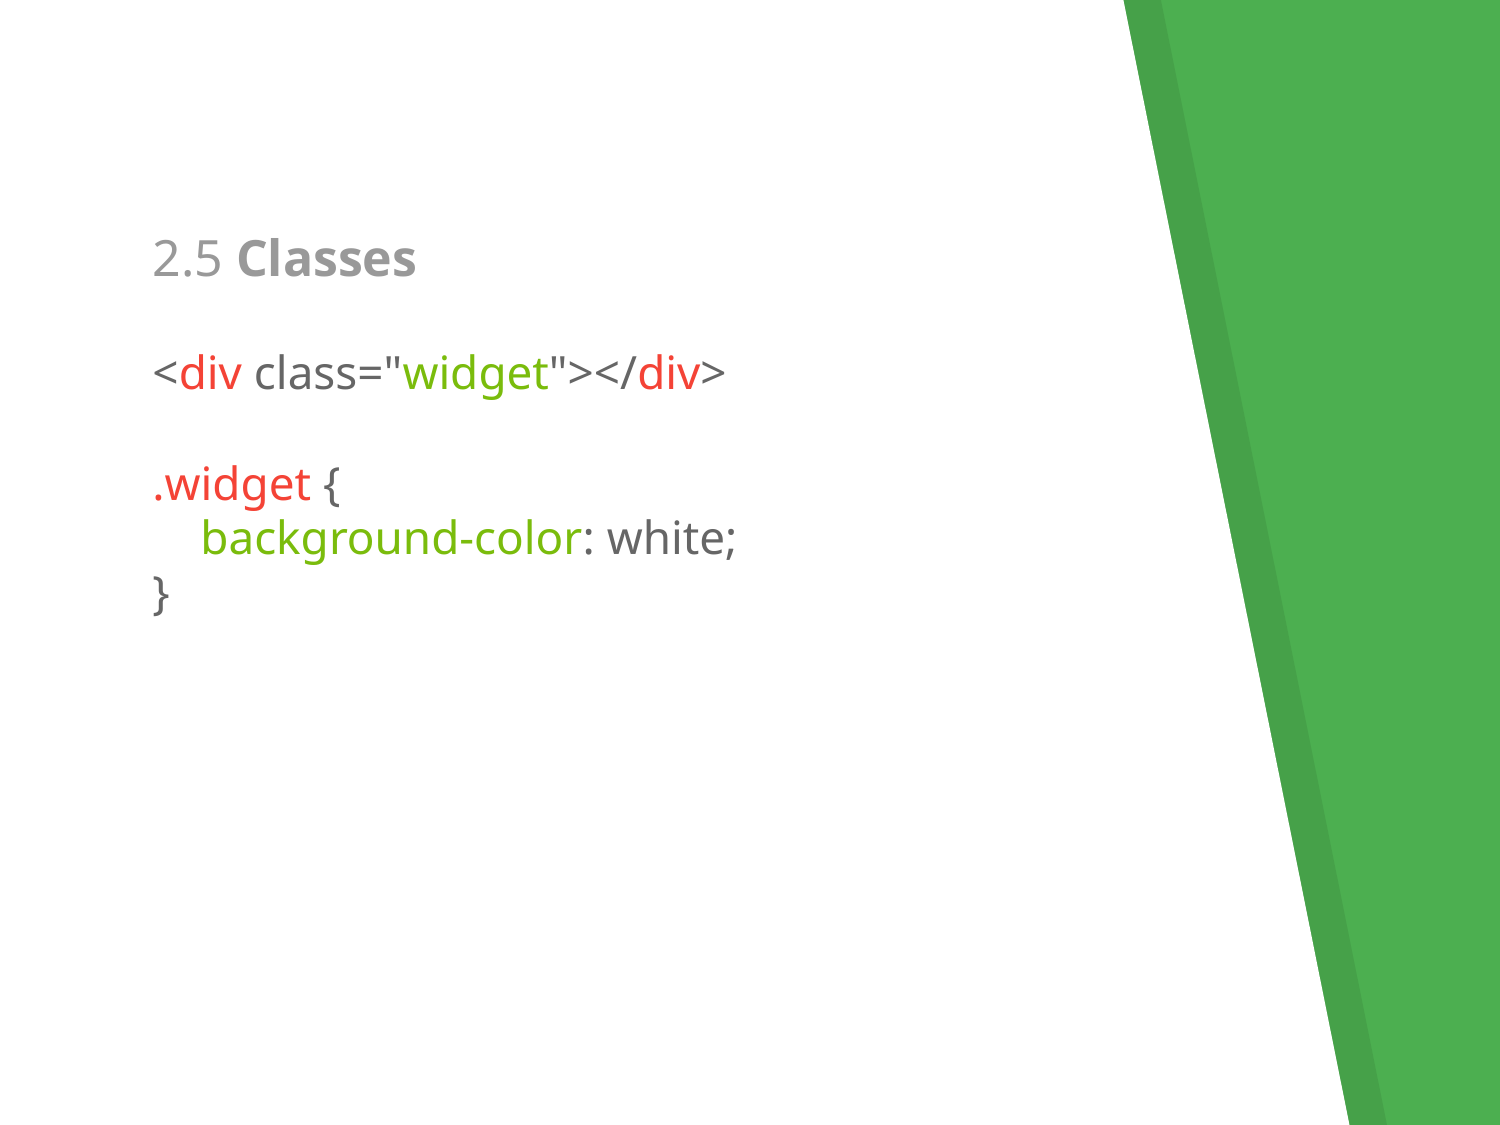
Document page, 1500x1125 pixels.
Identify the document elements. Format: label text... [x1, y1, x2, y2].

list <div class="widget"></div> .widget { background-color: white; } [137, 329, 1011, 823]
title 2.5 Classes [137, 195, 1011, 302]
